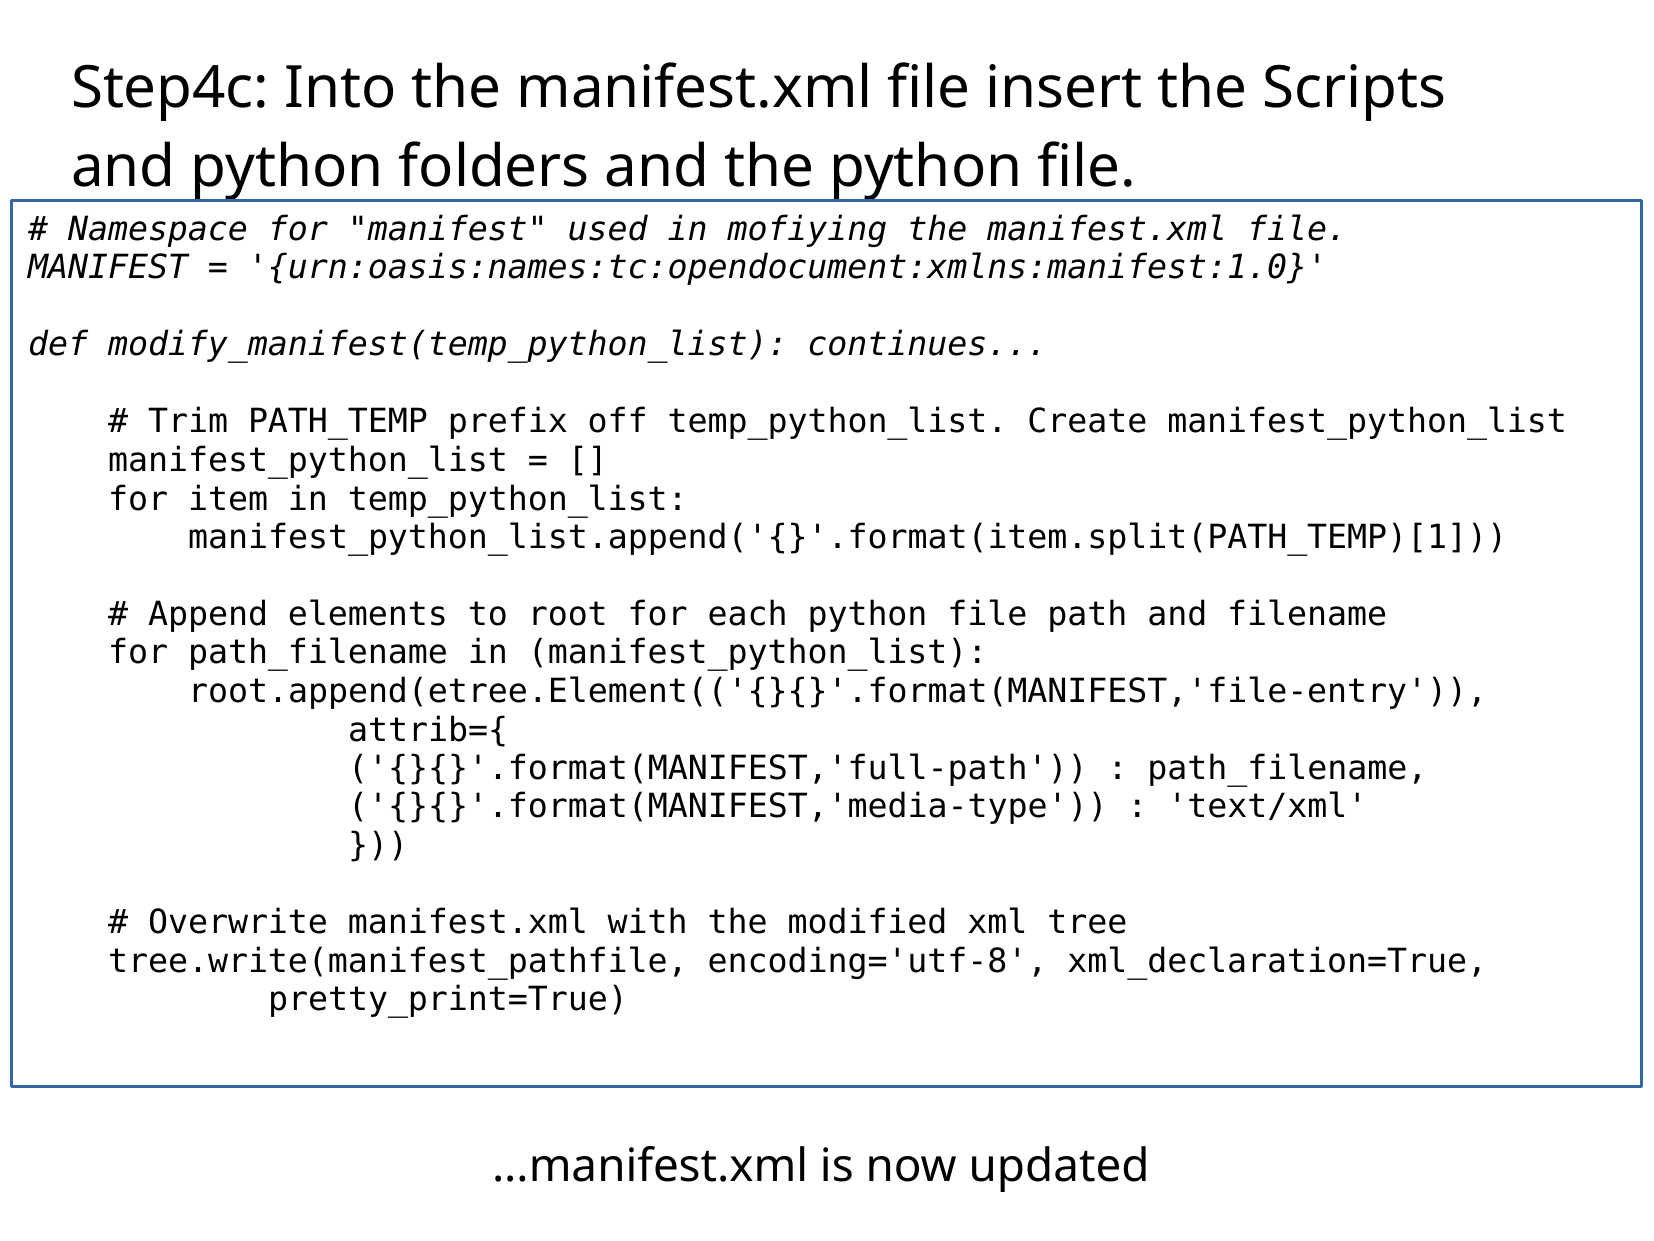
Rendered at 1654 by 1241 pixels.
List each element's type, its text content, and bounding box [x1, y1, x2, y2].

text_box # Namespace for "manifest" used in mofiying the manifest.xml file. MANIFEST = '{urn:oasis:names:tc:opendocument:xmlns:manifest:1.0}' def modify_manifest(temp_python_list): continues... # Trim PATH_TEMP prefix off temp_python_list. Create manifest_python_list manifest_python_list = [] for item in temp_python_list: manifest_python_list.append('{}'.format(item.split(PATH_TEMP)[1])) # Append elements to root for each python file path and filename for path_filename in (manifest_python_list): root.append(etree.Element(('{}{}'.format(MANIFEST,'file-entry')), attrib={ ('{}{}'.format(MANIFEST,'full-path')) : path_filename, ('{}{}'.format(MANIFEST,'media-type')) : 'text/xml' })) # Overwrite manifest.xml with the modified xml tree tree.write(manifest_pathfile, encoding='utf-8', xml_declaration=True, pretty_print=True) [11, 200, 1642, 1087]
text_box [59, 1130, 1548, 1241]
text_box ...manifest.xml is now updated [76, 1133, 1566, 1193]
title Step4c: Into the manifest.xml file insert the Scripts and python folders and the python file. [70, 60, 1560, 189]
